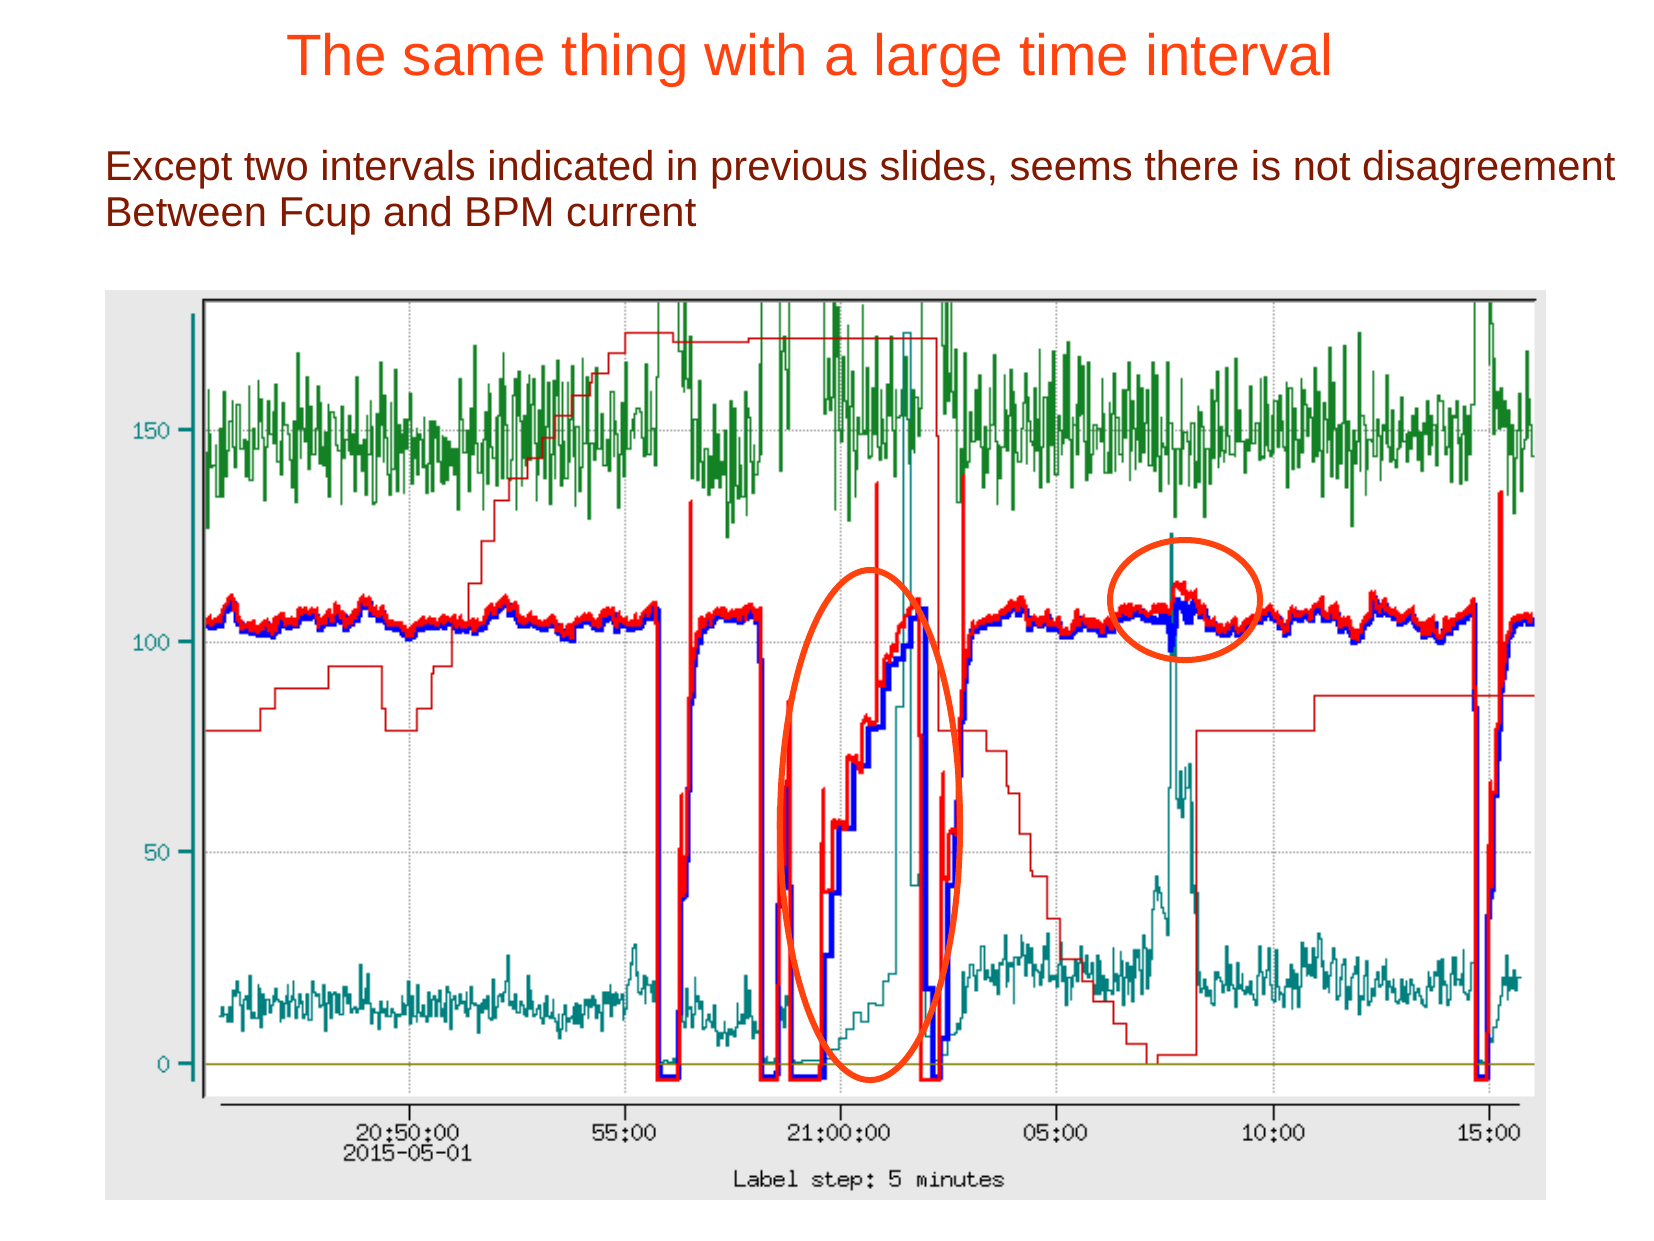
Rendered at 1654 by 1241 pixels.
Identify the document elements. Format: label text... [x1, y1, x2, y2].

text_box Except two intervals indicated in previous slides, seems there is not disagreement Between Fcup and BPM current [90, 135, 1632, 244]
picture [105, 290, 1546, 1201]
text_box The same thing with a large time interval [271, 15, 1351, 96]
